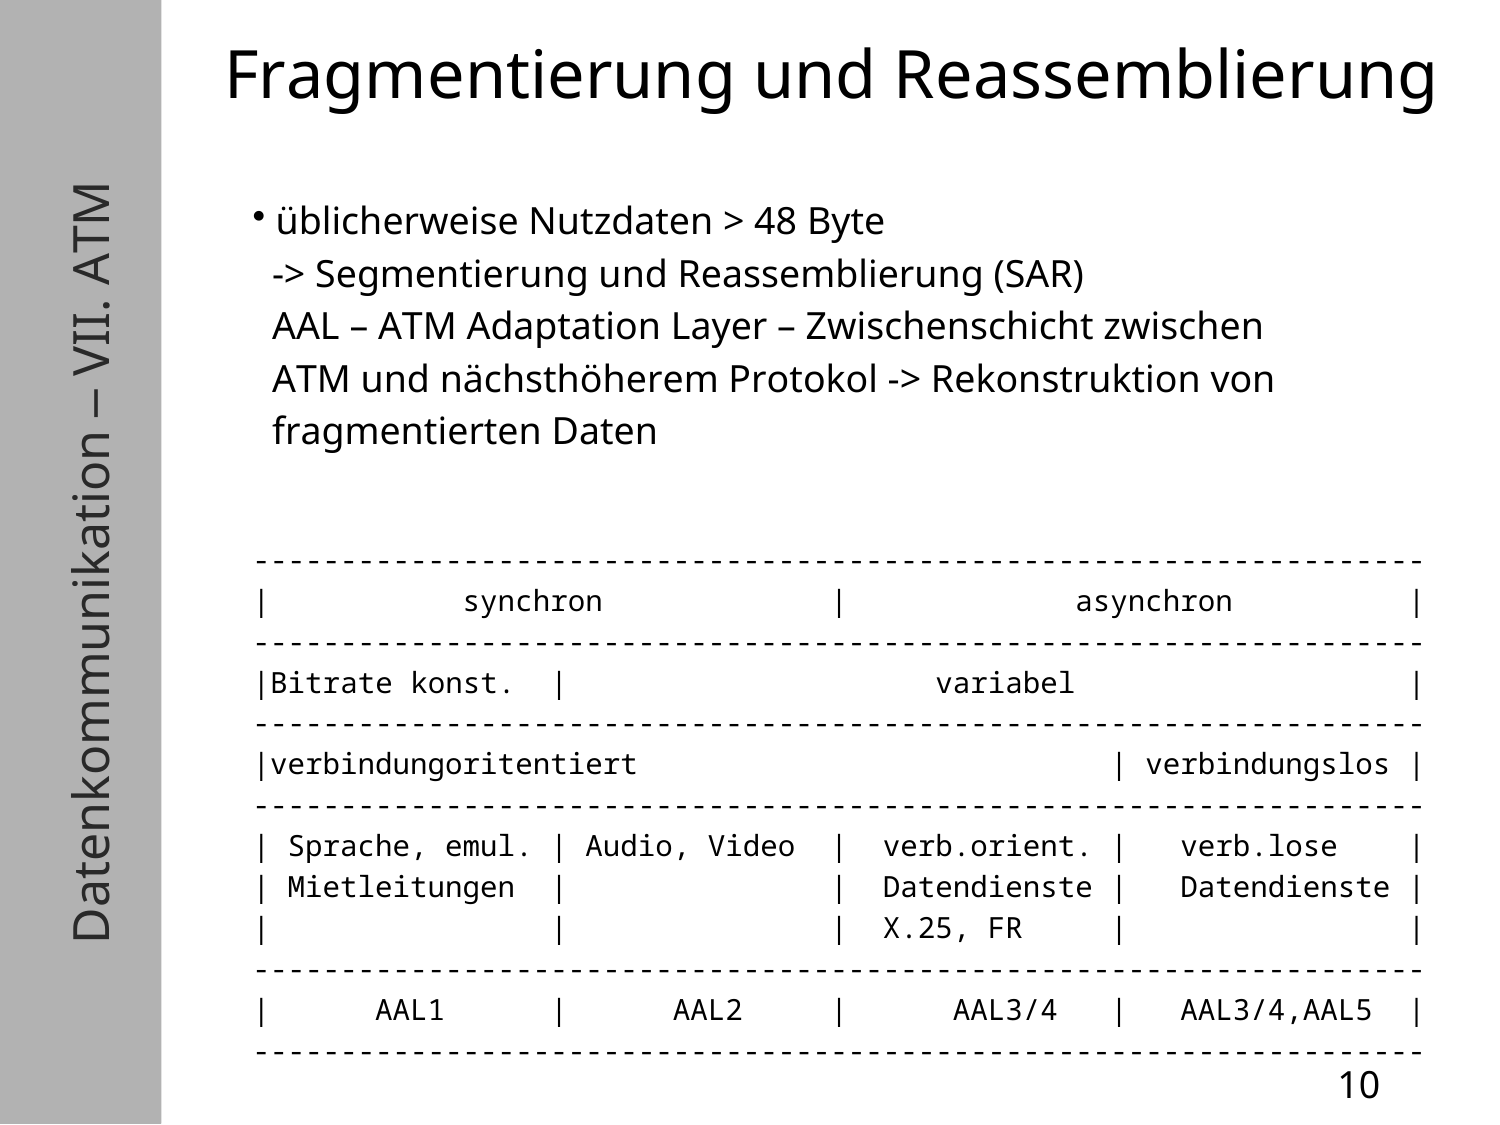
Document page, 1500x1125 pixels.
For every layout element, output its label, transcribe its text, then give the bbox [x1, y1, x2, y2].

text_box [0, 0, 161, 1124]
text_box <number> [1337, 1054, 1500, 1109]
text_box üblicherweise Nutzdaten > 48 Byte -> Segmentierung und Reassemblierung (SAR) AAL – ATM Adaptation Layer – Zwischenschicht zwischen ATM und nächsthöherem Protokol -> Rekonstruktion von fragmentierten Daten ------------------------------------------------------------------- | synchron | asynchron | ------------------------------------------------------------------- |Bitrate konst. | variabel | ------------------------------------------------------------------- |verbindungoritentiert | verbindungslos | ------------------------------------------------------------------- | Sprache, emul. | Audio, Video | verb.orient. | verb.lose | | Mietleitungen | | Datendienste | Datendienste | | | | X.25, FR | | ------------------------------------------------------------------- | AAL1 | AAL2 | AAL3/4 | AAL3/4,AAL5 | ------------------------------------------------------------------- [237, 187, 1449, 1054]
text_box [212, 162, 1461, 311]
text_box Datenkommunikation – VII. ATM [48, 1, 130, 1125]
text_box Fragmentierung und Reassemblierung [249, 25, 1416, 120]
